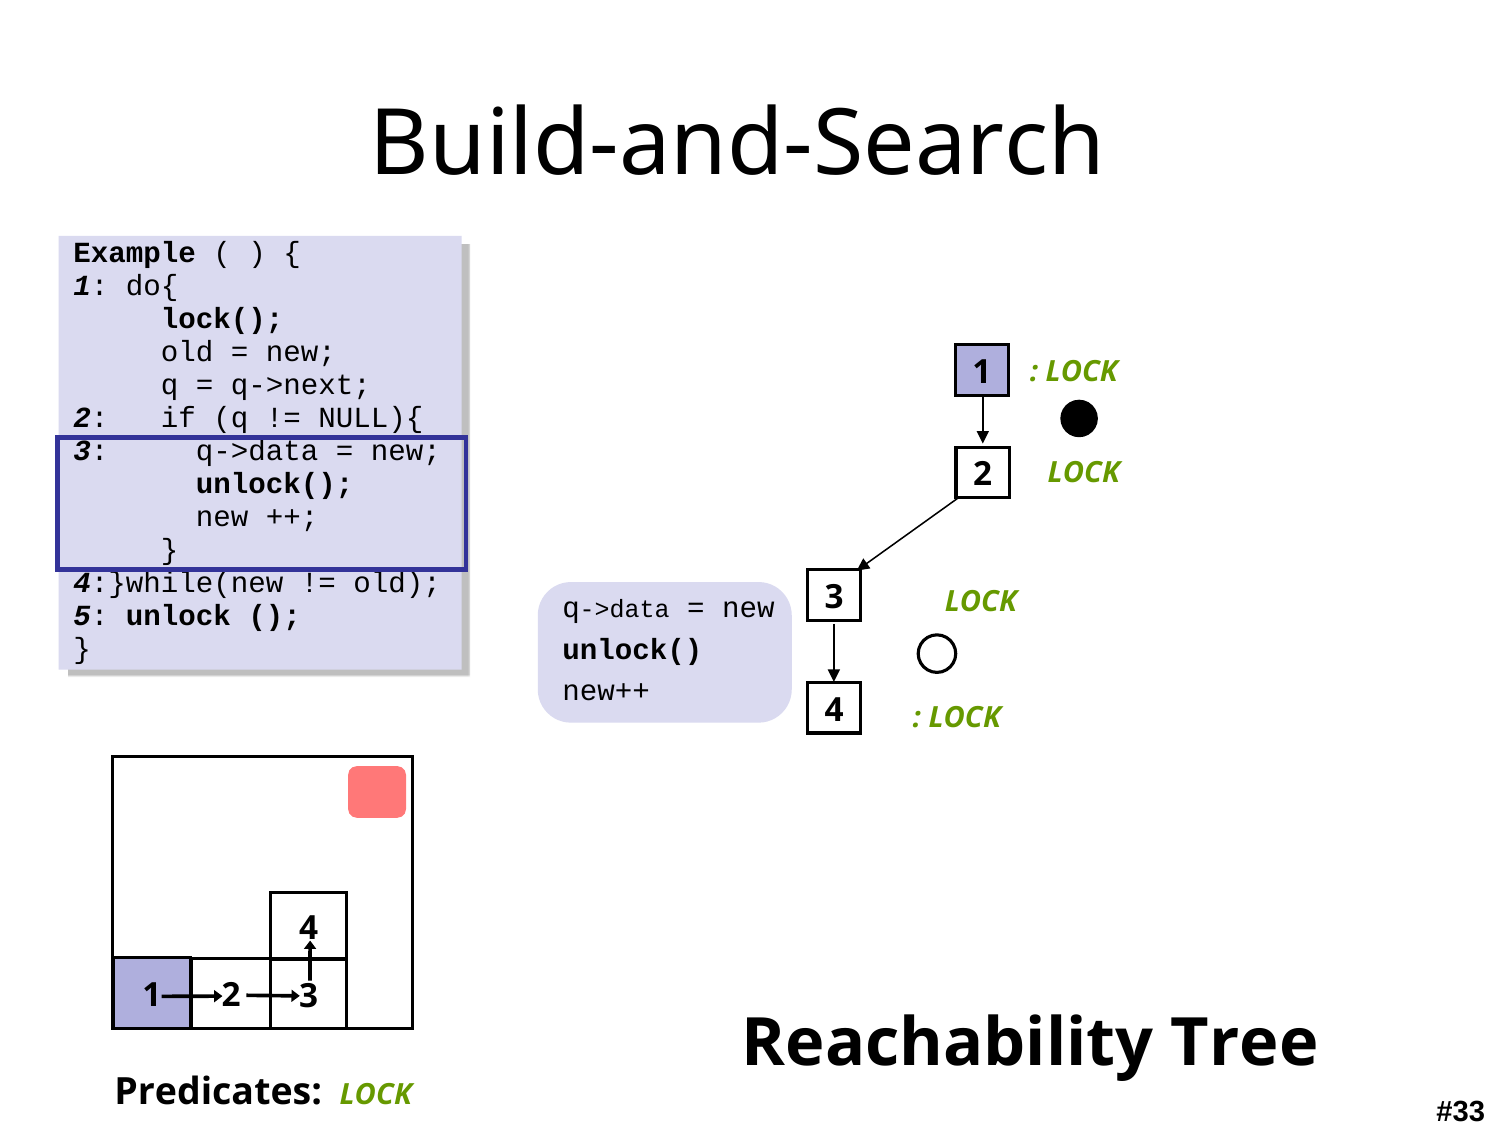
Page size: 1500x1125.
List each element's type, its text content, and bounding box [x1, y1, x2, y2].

text_box 4 [270, 892, 347, 960]
text_box Reachability Tree [727, 999, 1334, 1088]
text_box 3 [807, 569, 861, 621]
text_box q->data = new unlock() new++ [537, 582, 792, 723]
title Build-and-Search [24, 45, 1476, 233]
text_box 4 [807, 682, 861, 734]
text_box 1 [113, 957, 191, 1029]
text_box 3 [270, 960, 347, 1029]
text_box Example ( ) { 1: do{ lock(); old = new; q = q->next; 2: if (q != NULL){ 3: q->data = new; unlock(); new ++; } 4:}while(new != old); 5: unlock (); } [58, 235, 462, 435]
text_box 2 [191, 958, 270, 1029]
text_box 2 [955, 447, 1010, 498]
text_box : LOCK [1015, 348, 1163, 396]
text_box [348, 766, 407, 818]
text_box 1 [955, 344, 1009, 396]
text_box [1060, 399, 1098, 438]
text_box Example ( ) { 1: do{ lock(); old = new; q = q->next; 2: if (q != NULL){ 3: q->data = new; unlock(); new ++; } 4:}while(new != old); 5: unlock (); } [58, 572, 462, 670]
text_box LOCK [1032, 449, 1181, 497]
text_box : LOCK [897, 694, 1046, 742]
text_box Example ( ) { 1: do{ lock(); old = new; q = q->next; 2: if (q != NULL){ 3: q->data = new; unlock(); new ++; } 4:}while(new != old); 5: unlock (); } [60, 440, 462, 567]
text_box LOCK [929, 578, 1078, 626]
text_box Predicates: LOCK [99, 1064, 425, 1121]
